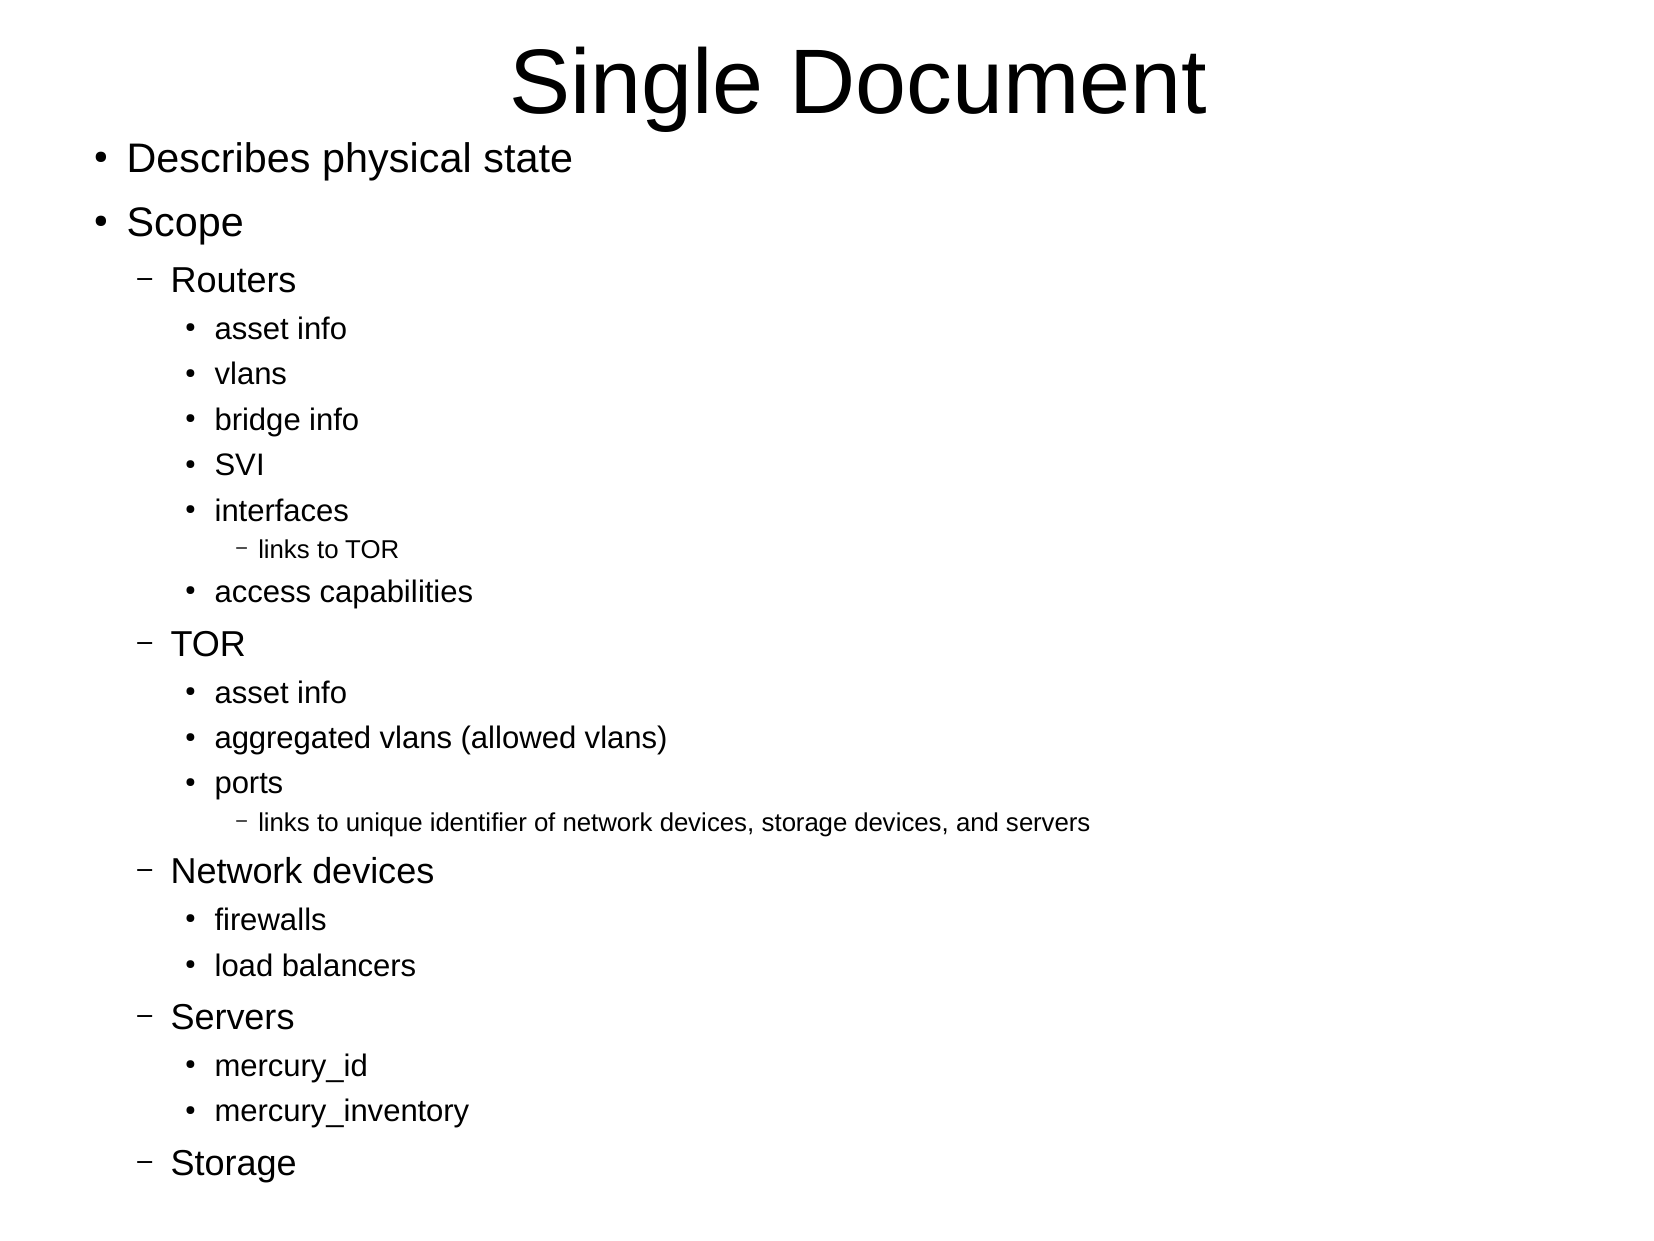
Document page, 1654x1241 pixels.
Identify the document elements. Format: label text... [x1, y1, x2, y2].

title Single Document [375, 28, 1343, 135]
list Describes physical state Scope Routers asset info vlans bridge info SVI interfaces links to TOR access capabilities TOR asset info aggregated vlans (allowed vlans) ports links to unique identifier of network devices, storage devices, and servers Network devices firewalls load balancers Servers mercury_id mercury_inventory Storage [82, 135, 1571, 1201]
